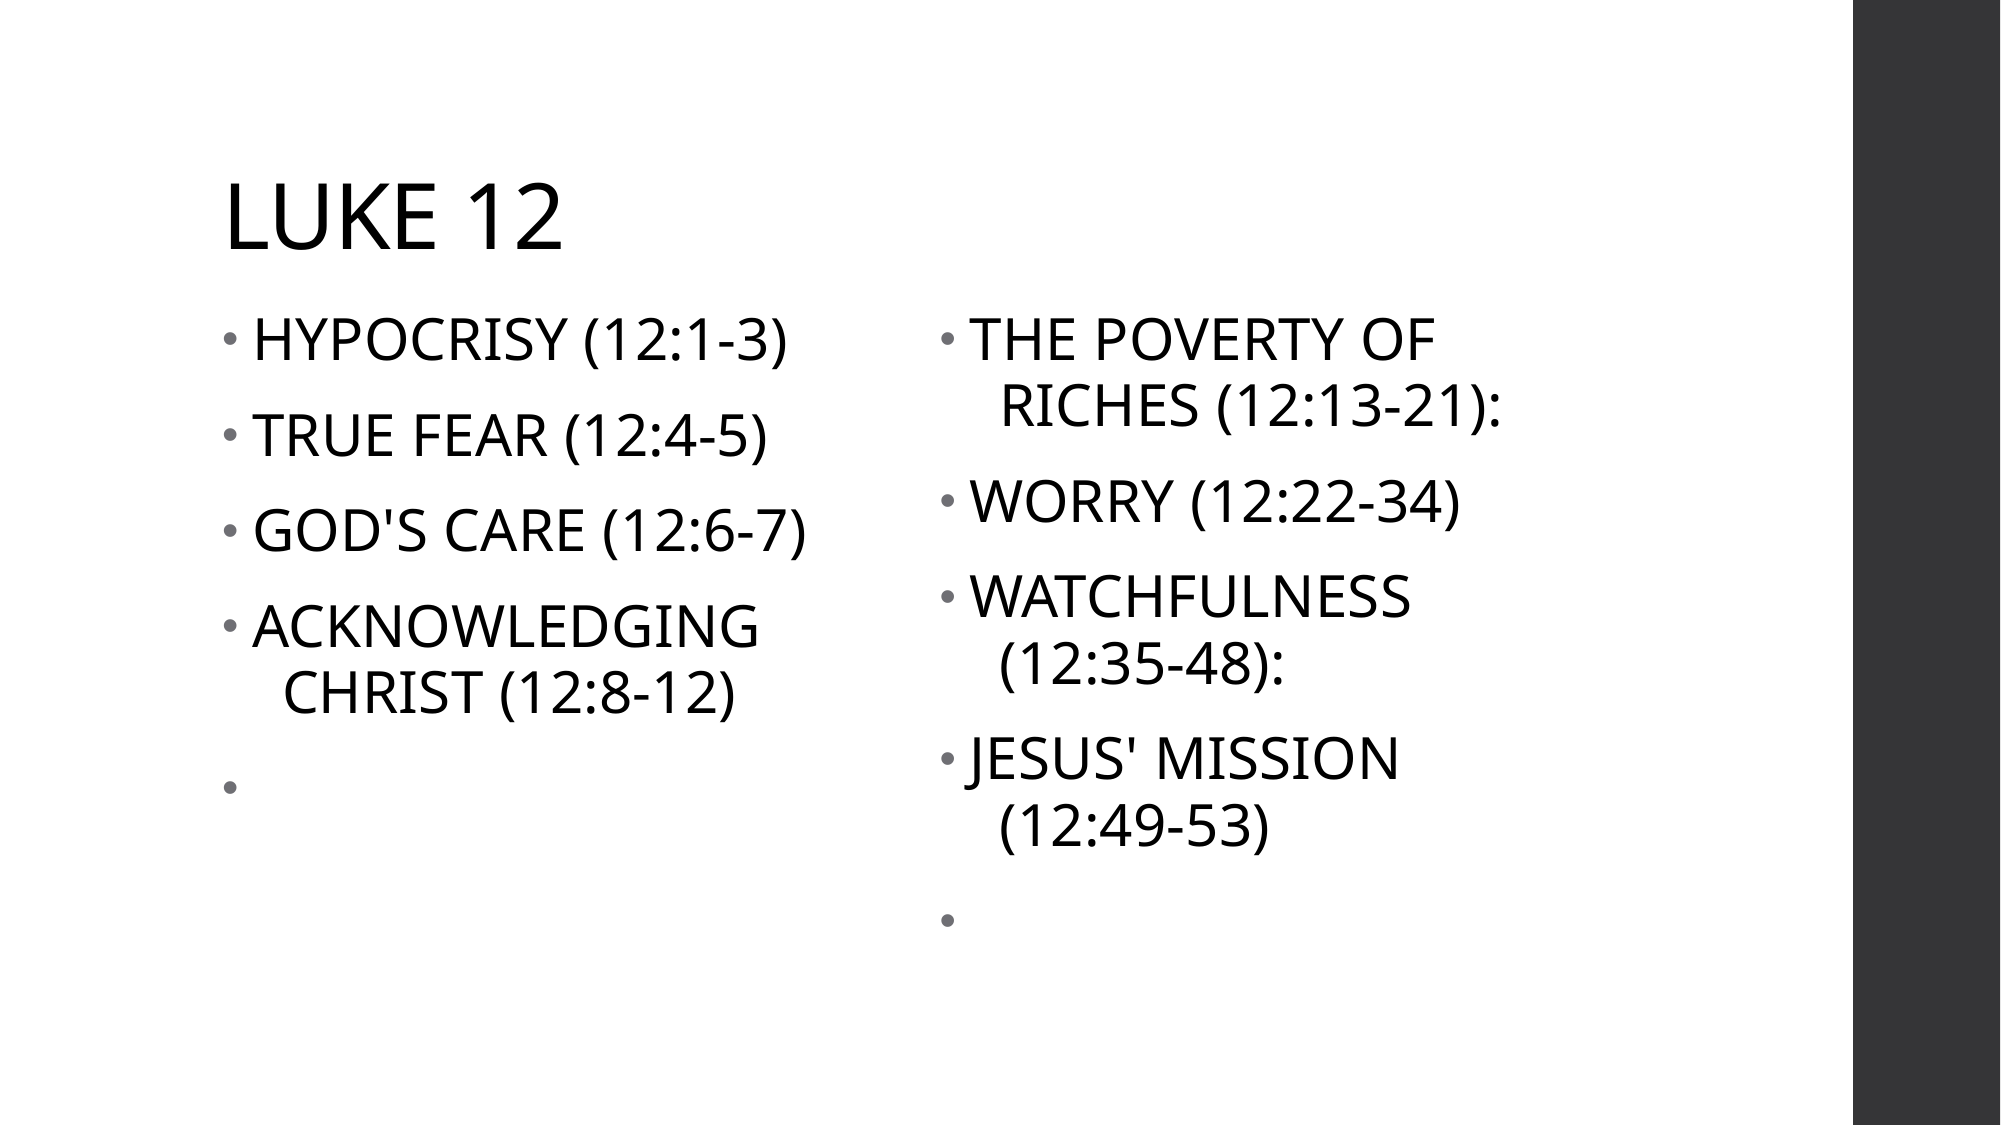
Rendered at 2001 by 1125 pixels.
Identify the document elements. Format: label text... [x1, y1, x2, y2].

list THE POVERTY OF RICHES (12:13-21): WORRY (12:22-34) WATCHFULNESS (12:35-48): JESUS' MISSION (12:49-53) [924, 299, 1617, 1014]
list HYPOCRISY (12:1-3) TRUE FEAR (12:4-5) GOD'S CARE (12:6-7) ACKNOWLEDGING CHRIST (12:8-12) [207, 299, 900, 1014]
title LUKE 12 [206, 60, 1797, 278]
